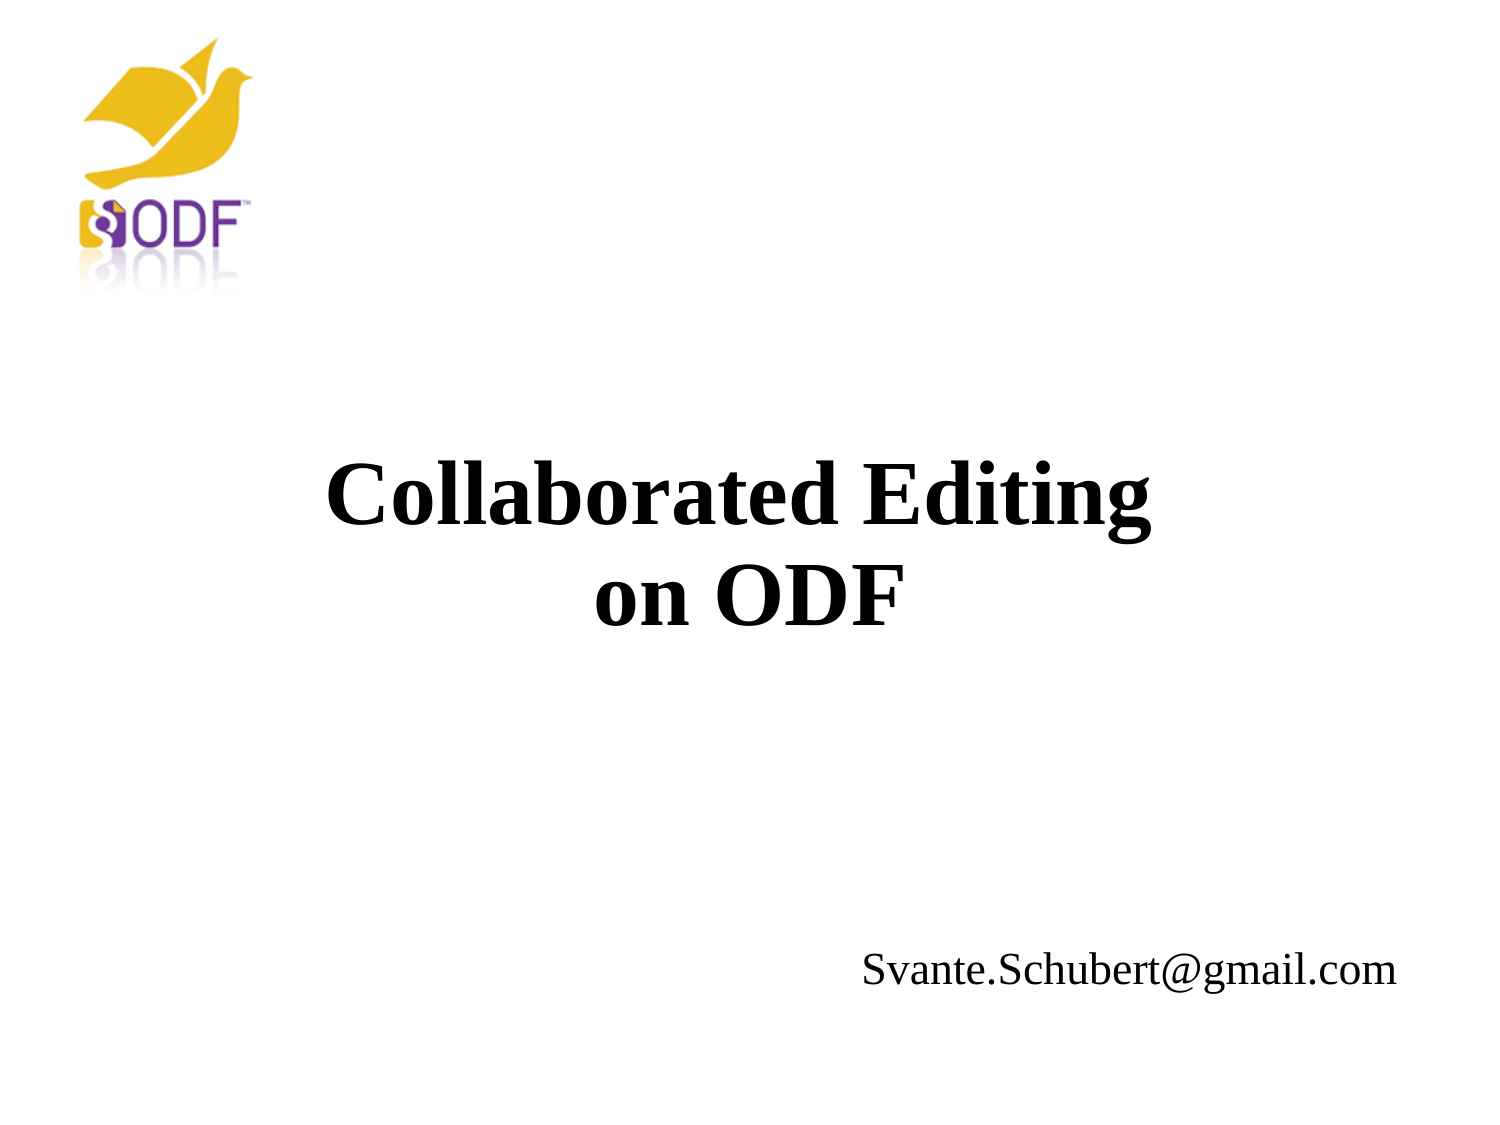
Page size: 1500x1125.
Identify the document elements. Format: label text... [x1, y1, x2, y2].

picture [57, 35, 271, 350]
title Collaborated Editing on ODF [110, 441, 1392, 647]
text_box Svante.Schubert@gmail.com [846, 936, 1484, 1104]
